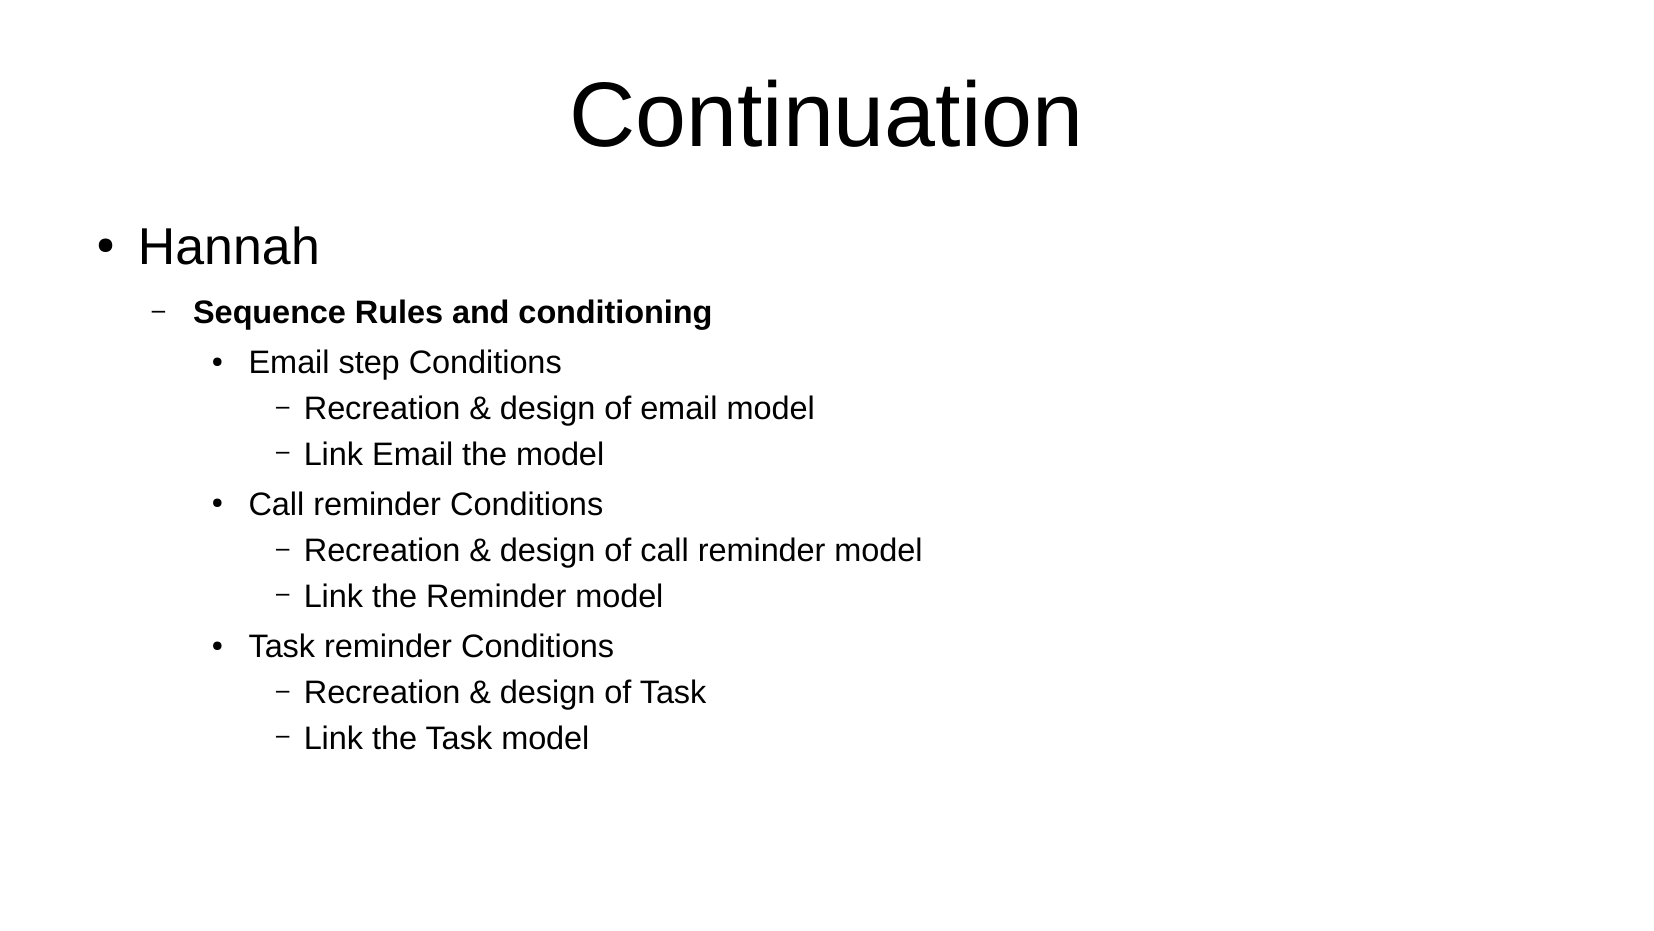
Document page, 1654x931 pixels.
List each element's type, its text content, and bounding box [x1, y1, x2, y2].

list Hannah Sequence Rules and conditioning Email step Conditions Recreation & design of email model Link Email the model Call reminder Conditions Recreation & design of call reminder model Link the Reminder model Task reminder Conditions Recreation & design of Task Link the Task model [82, 217, 1571, 758]
title Continuation [82, 37, 1571, 193]
